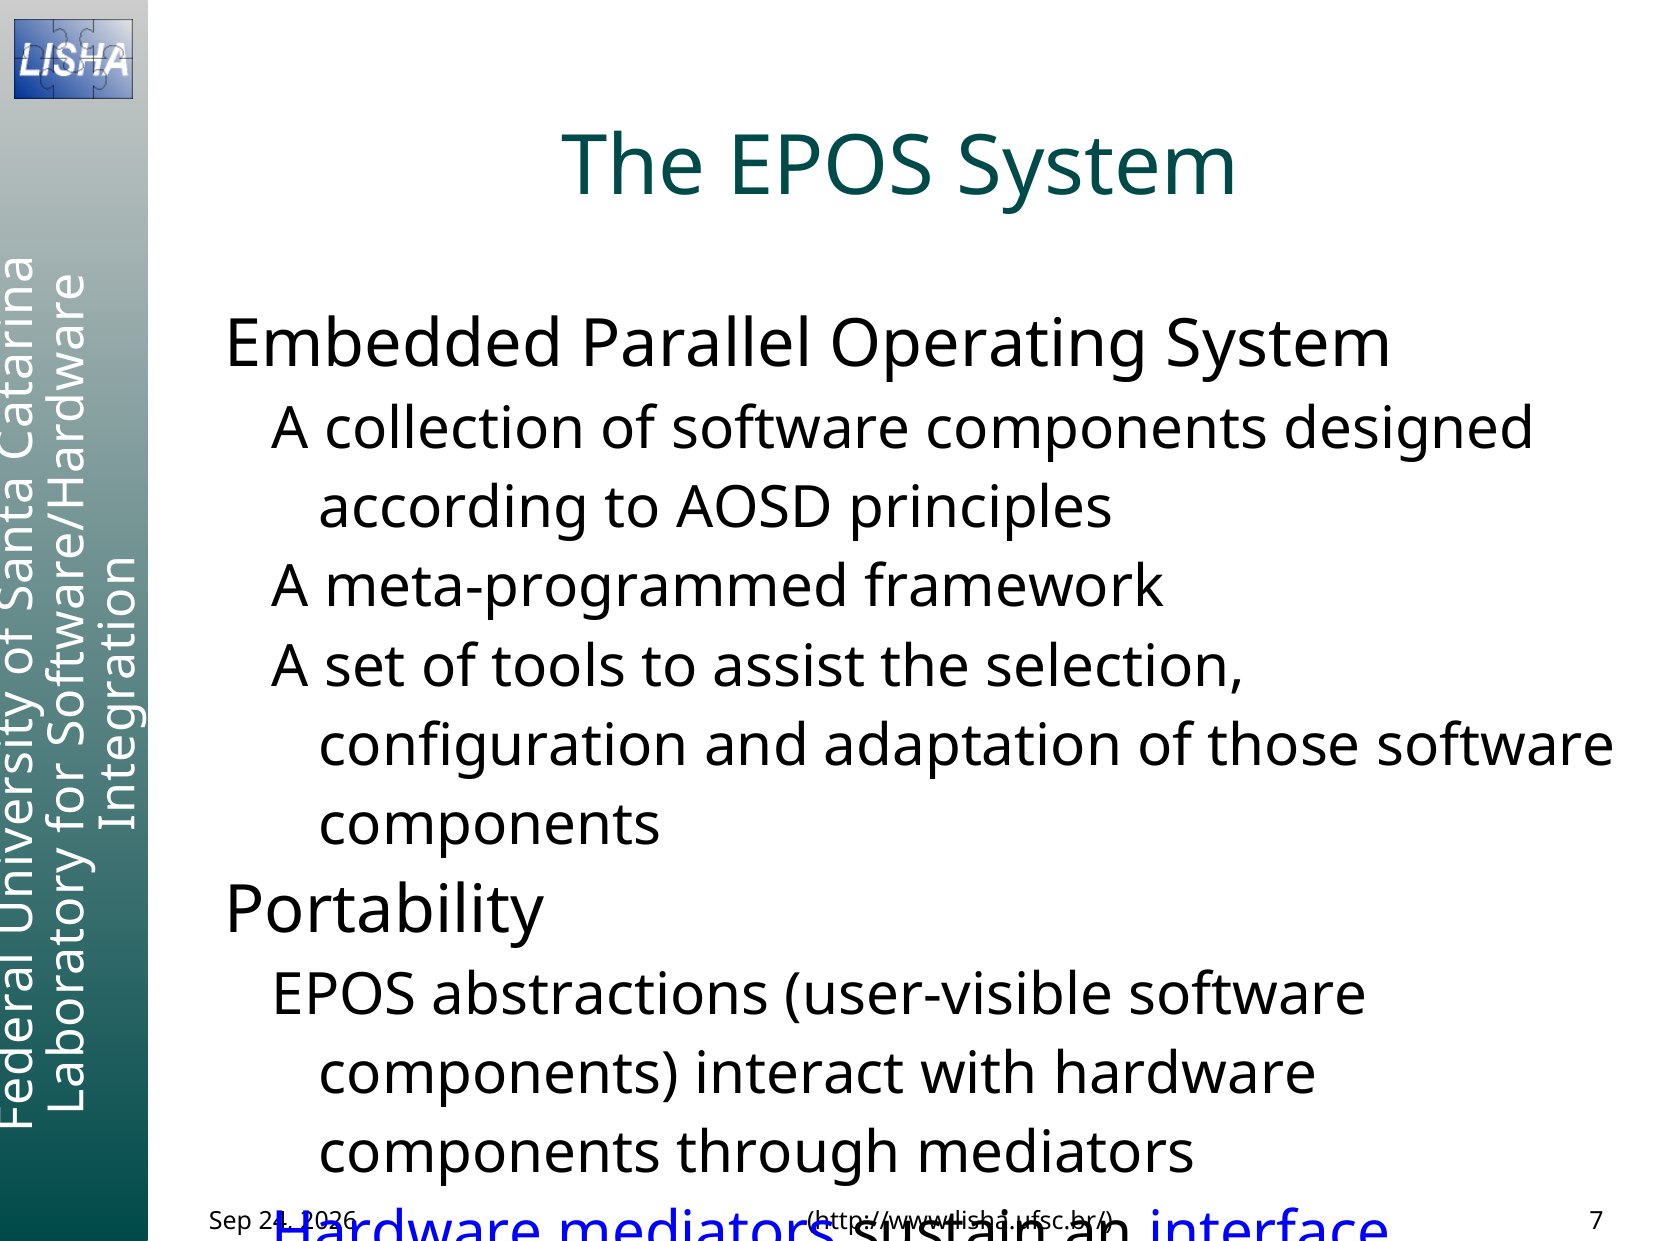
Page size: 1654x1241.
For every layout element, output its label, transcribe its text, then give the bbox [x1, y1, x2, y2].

title The EPOS System [206, 58, 1595, 267]
picture [14, 19, 133, 99]
list Embedded Parallel Operating System A collection of software components designed according to AOSD principles A meta-programmed framework A set of tools to assist the selection, configuration and adaptation of those software components Portability EPOS abstractions (user-visible software components) interact with hardware components through mediators Hardware mediators sustain an interface contract between system abstractions and the machine [177, 295, 1625, 1182]
